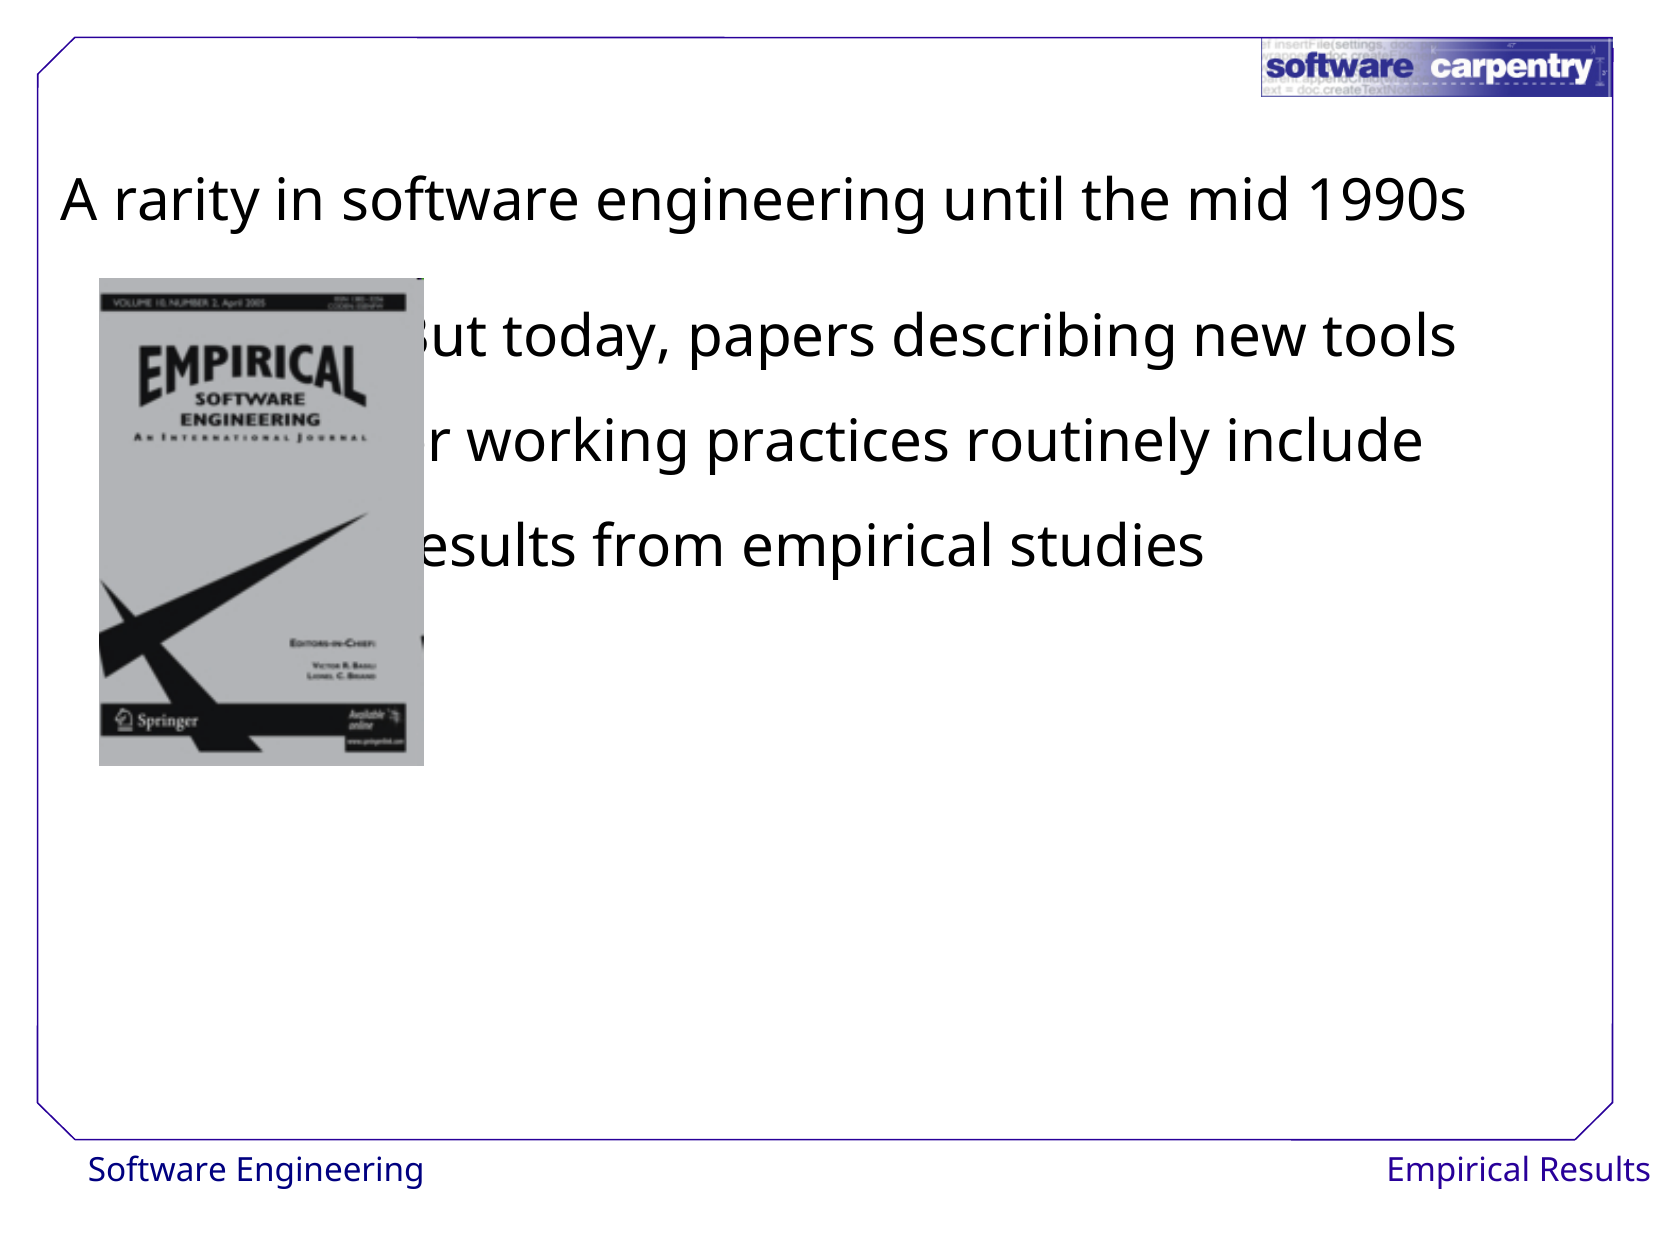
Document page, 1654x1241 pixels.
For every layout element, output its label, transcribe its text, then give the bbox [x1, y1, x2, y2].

text_box But today, papers describing new tools or working practices routinely include results from empirical studies [377, 255, 1623, 587]
text_box A rarity in software engineering until the mid 1990s [46, 119, 1633, 240]
picture [99, 278, 424, 766]
picture [1261, 39, 1613, 97]
